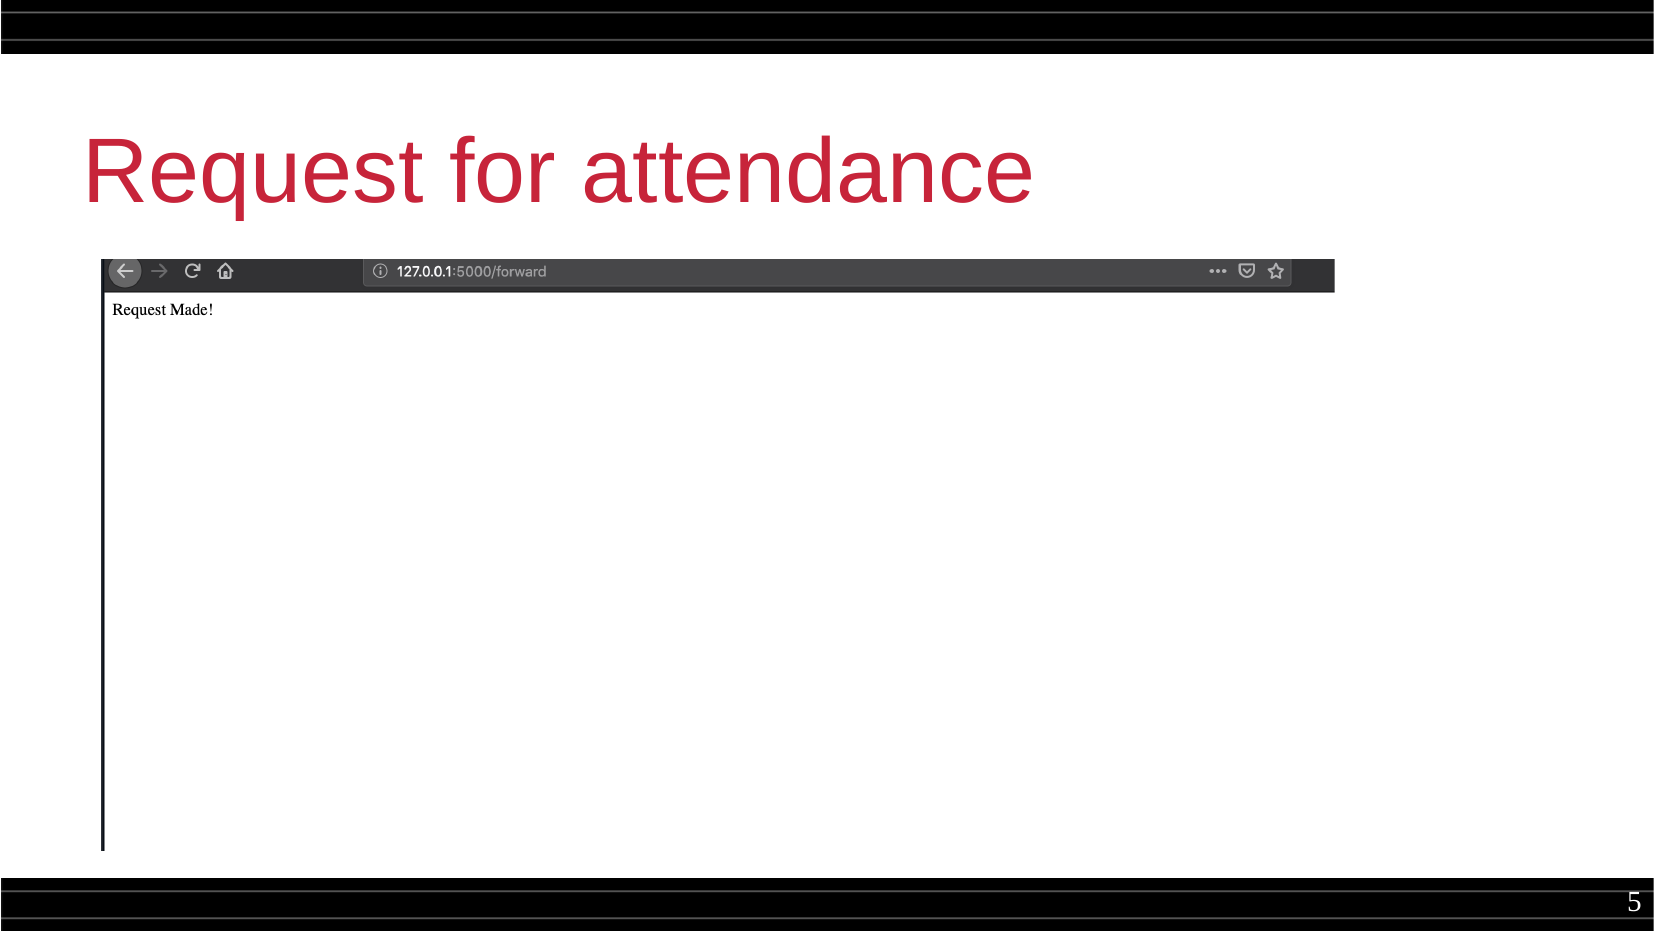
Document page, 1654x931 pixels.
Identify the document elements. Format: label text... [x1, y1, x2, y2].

picture [82, 259, 1335, 851]
title Request for attendance [82, 92, 1571, 249]
picture [1, 878, 1654, 931]
picture [1, 0, 1654, 54]
